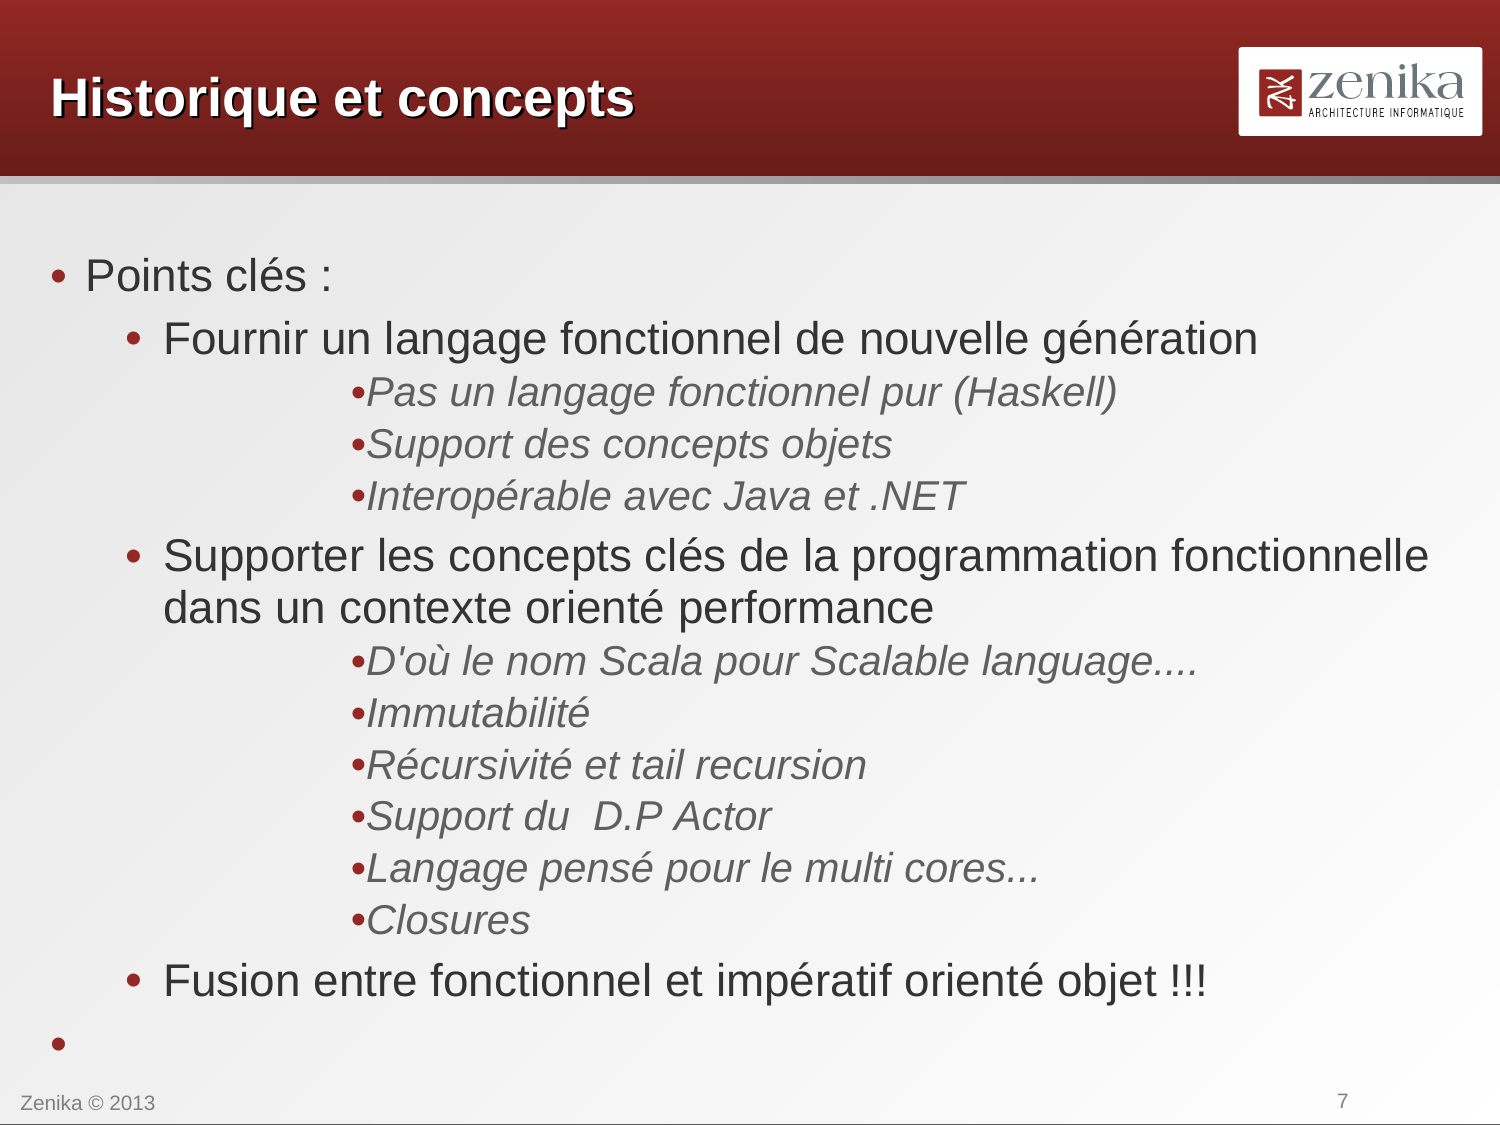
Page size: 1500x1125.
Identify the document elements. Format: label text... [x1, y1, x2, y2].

picture [1257, 58, 1464, 125]
title Historique et concepts [50, 15, 1206, 180]
list Points clés : Fournir un langage fonctionnel de nouvelle génération Pas un langage fonctionnel pur (Haskell) Support des concepts objets Interopérable avec Java et .NET Supporter les concepts clés de la programmation fonctionnelle dans un contexte orienté performance D'où le nom Scala pour Scalable language.... Immutabilité Récursivité et tail recursion Support du D.P Actor Langage pensé pour le multi cores... Closures Fusion entre fonctionnel et impératif orienté objet !!! [50, 249, 1435, 1079]
